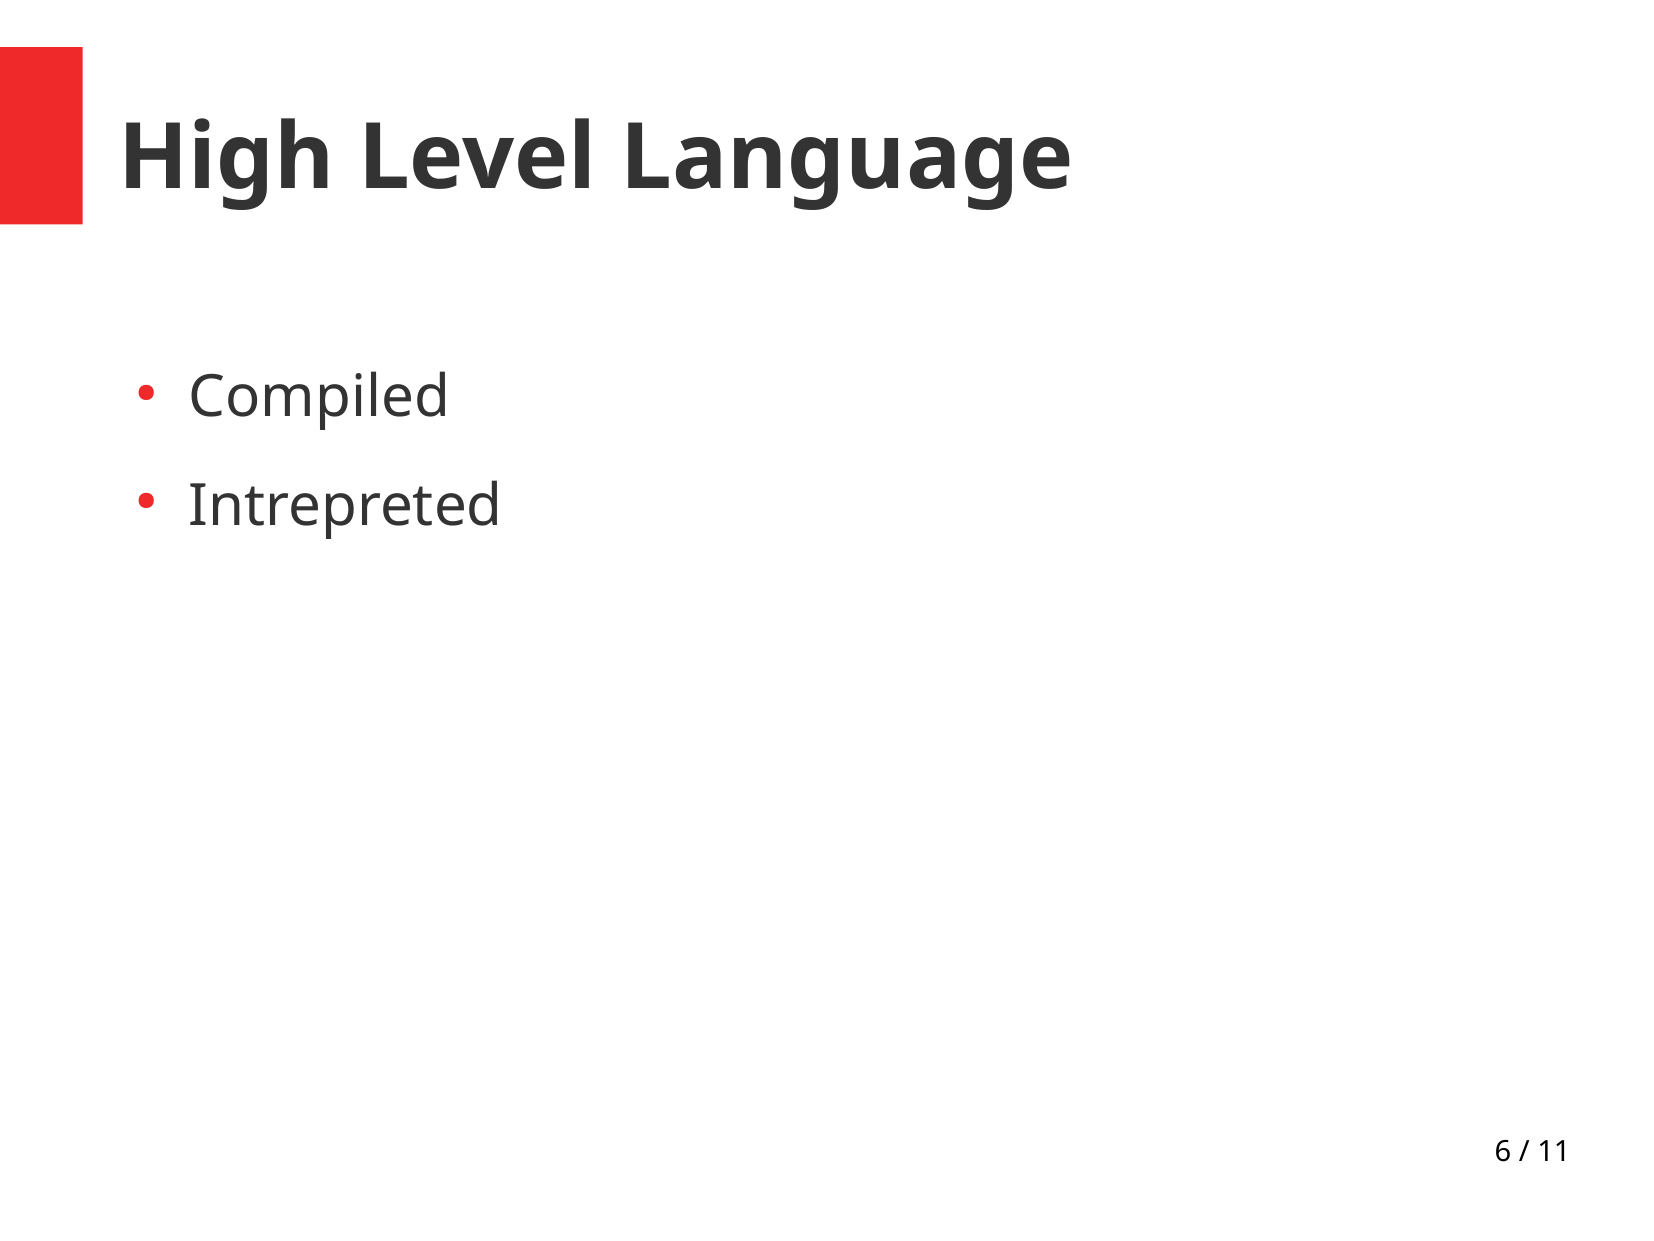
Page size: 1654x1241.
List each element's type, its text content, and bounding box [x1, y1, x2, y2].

list Compiled Intrepreted [118, 354, 1536, 1074]
title High Level Language [118, 49, 1571, 257]
